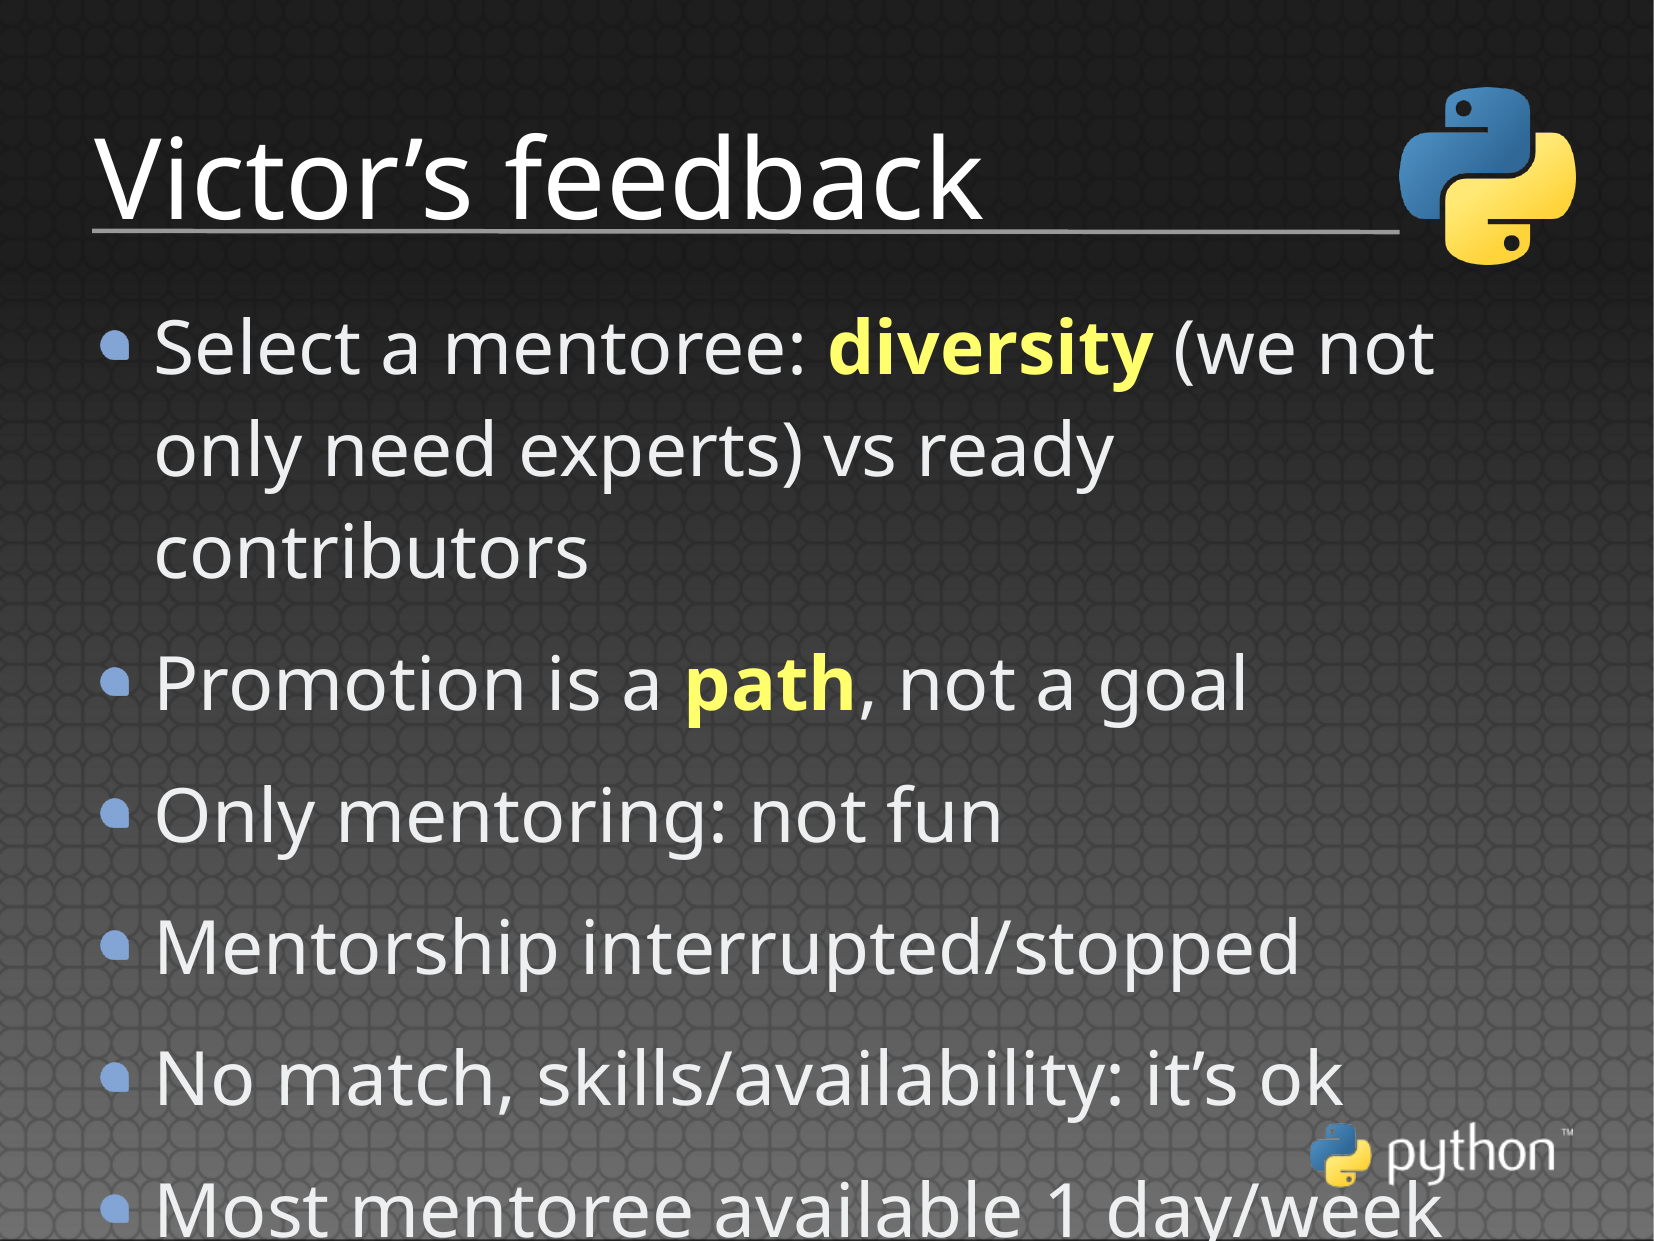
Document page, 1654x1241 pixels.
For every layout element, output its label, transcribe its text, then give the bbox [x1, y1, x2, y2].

picture [0, 0, 1654, 1241]
list Select a mentoree: diversity (we not only need experts) vs ready contributors Promotion is a path, not a goal Only mentoring: not fun Mentorship interrupted/stopped No match, skills/availability: it’s ok Most mentoree available 1 day/week [82, 293, 1571, 1110]
title Victor’s feedback [94, 100, 1426, 251]
